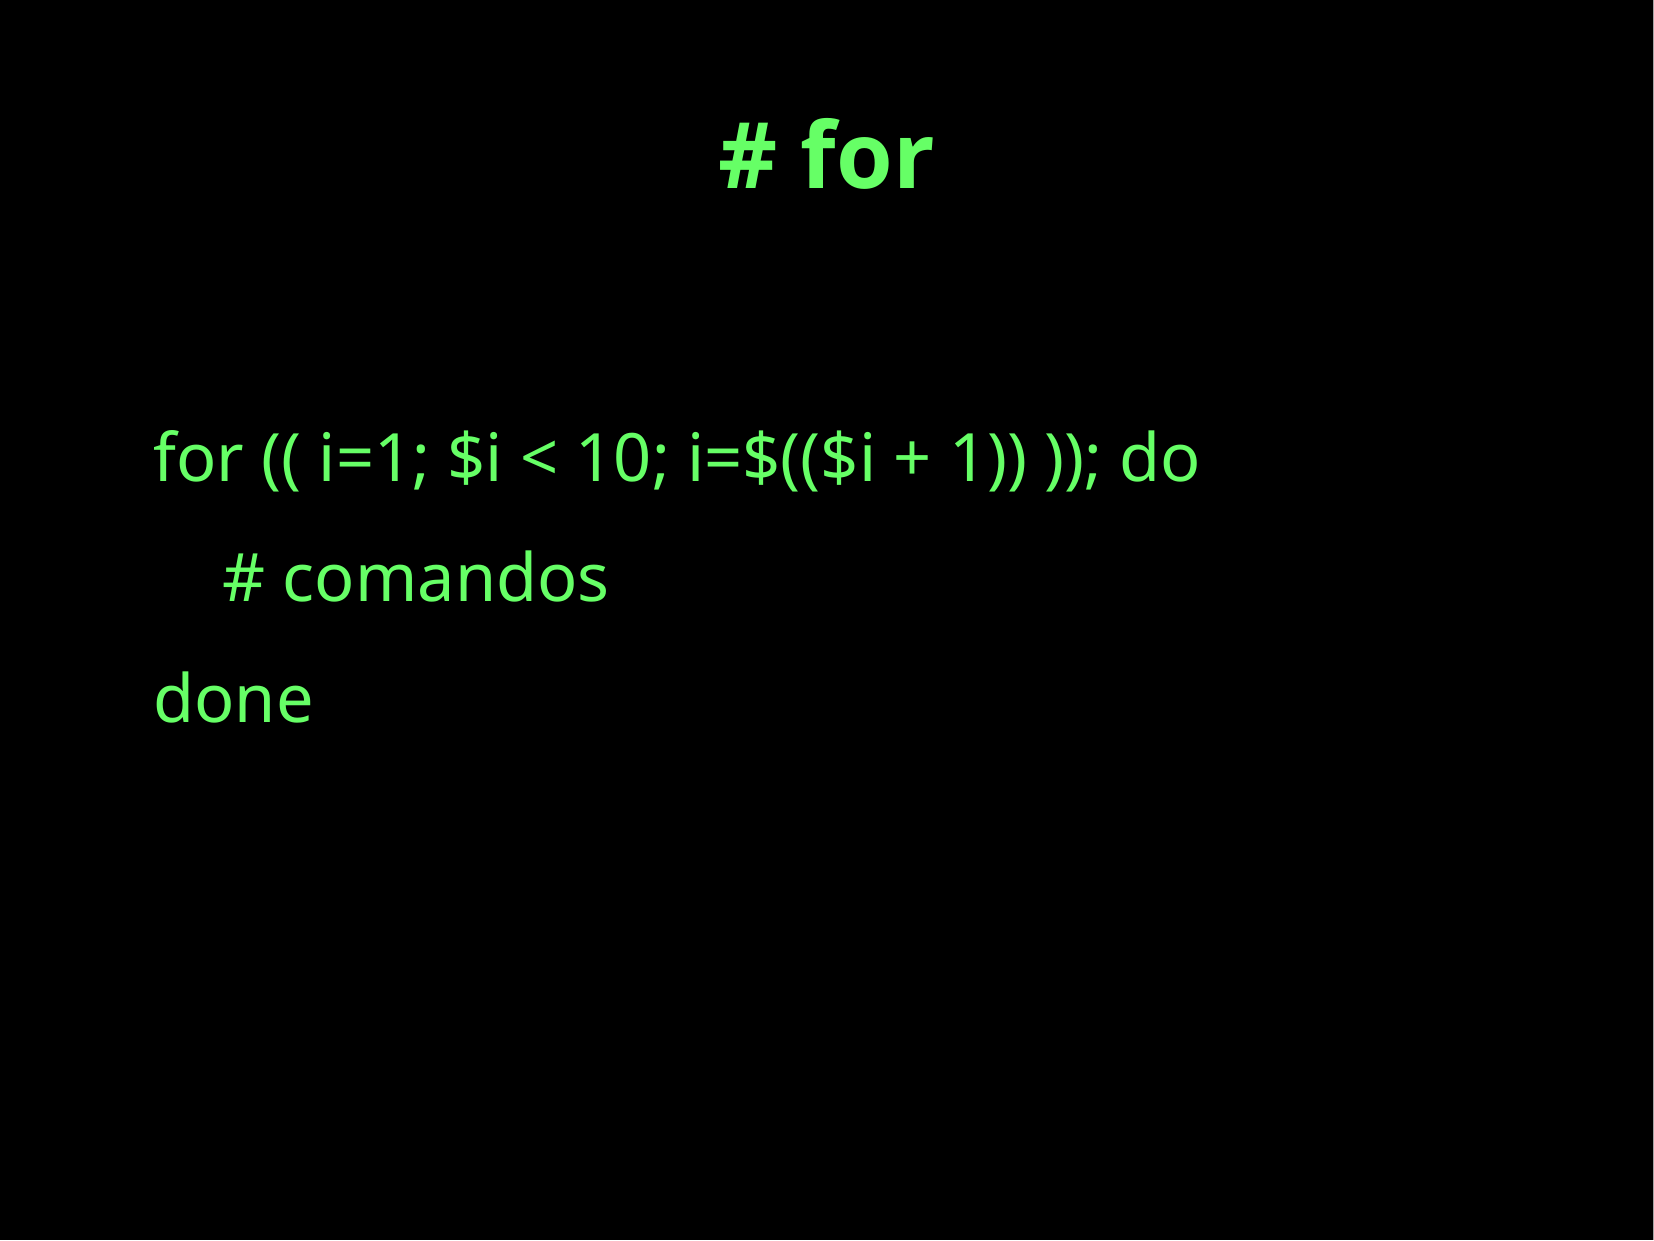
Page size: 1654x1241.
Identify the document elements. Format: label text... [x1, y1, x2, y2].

title # for [82, 49, 1571, 257]
list for (( i=1; $i < 10; i=$(($i + 1)) )); do # comandos done [82, 290, 1571, 1010]
